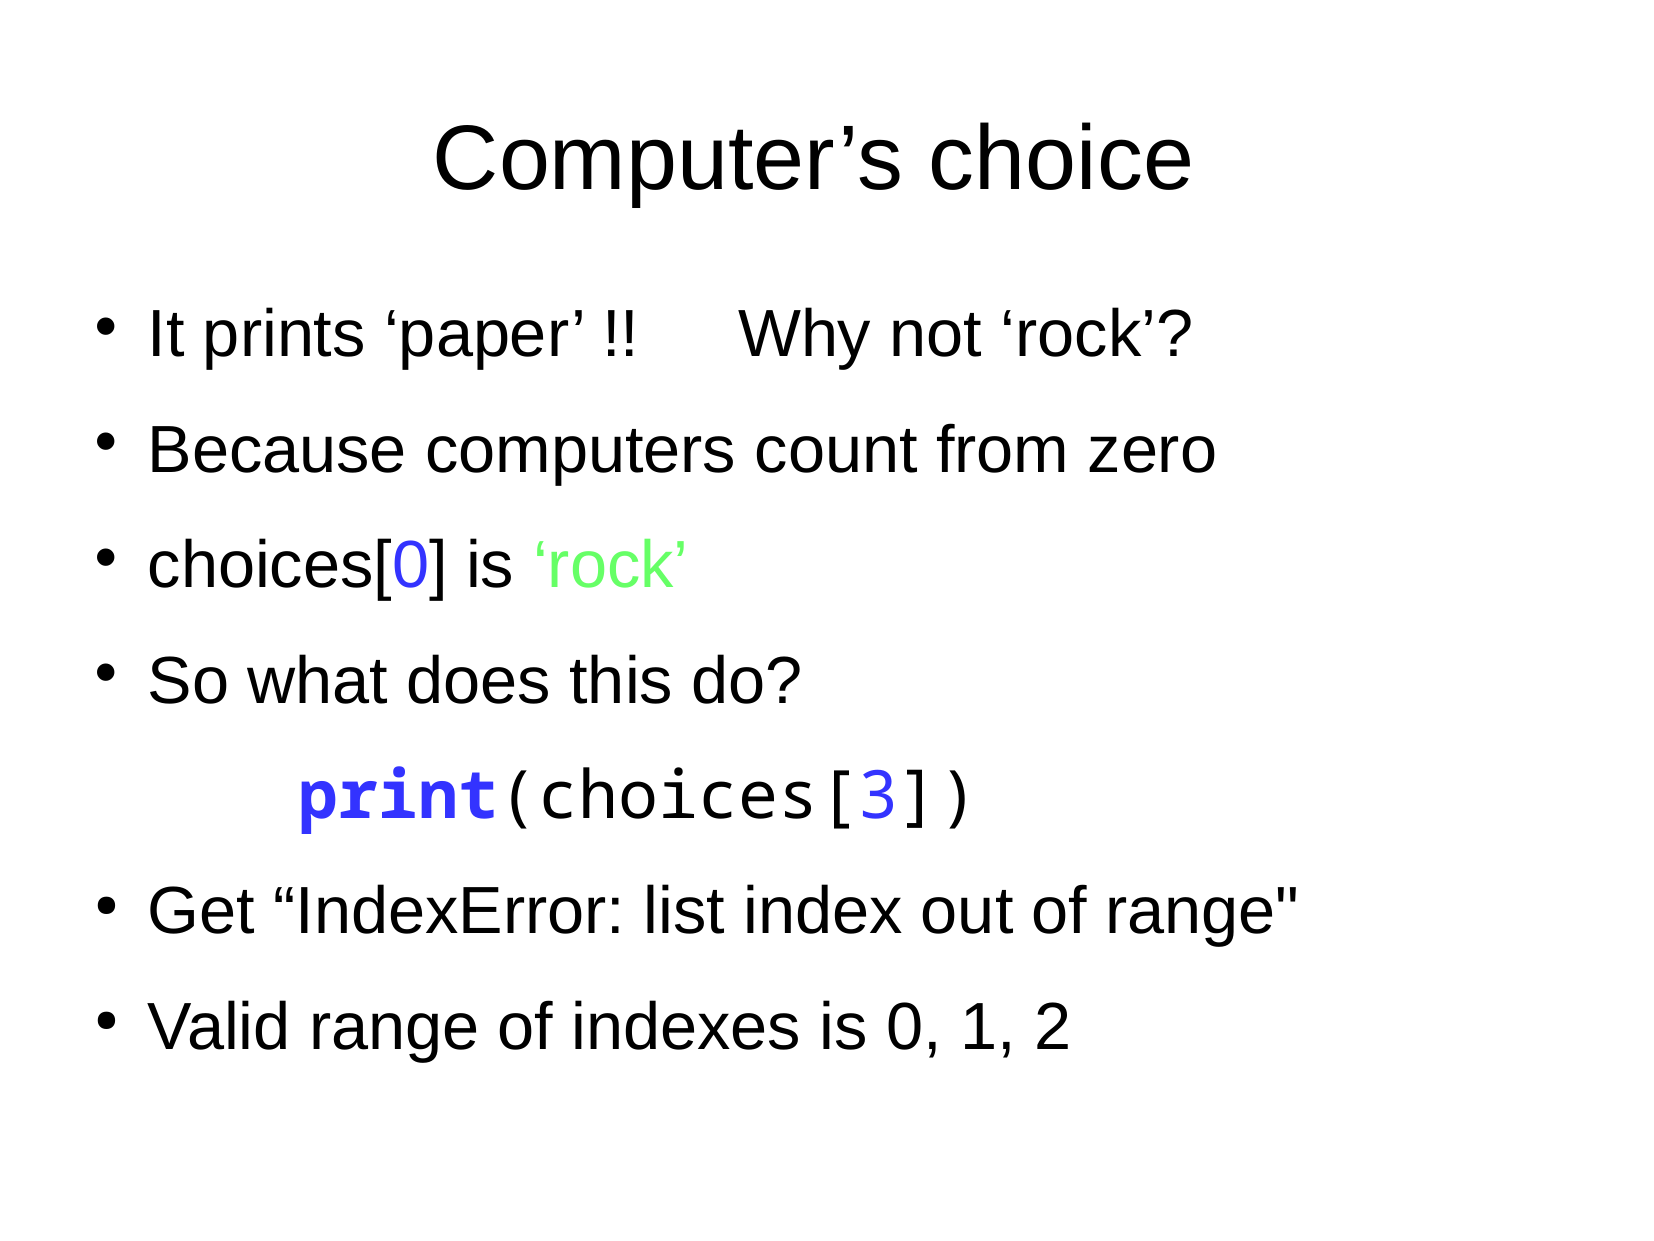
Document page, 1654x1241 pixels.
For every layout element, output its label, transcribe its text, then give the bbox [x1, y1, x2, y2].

text_box Computer’s choice [82, 49, 1571, 257]
text_box It prints ‘paper’ !! Why not ‘rock’? Because computers count from zero choices[0] is ‘rock’ So what does this do? print(choices[3]) Get “IndexError: list index out of range" Valid range of indexes is 0, 1, 2 [76, 290, 1565, 1010]
